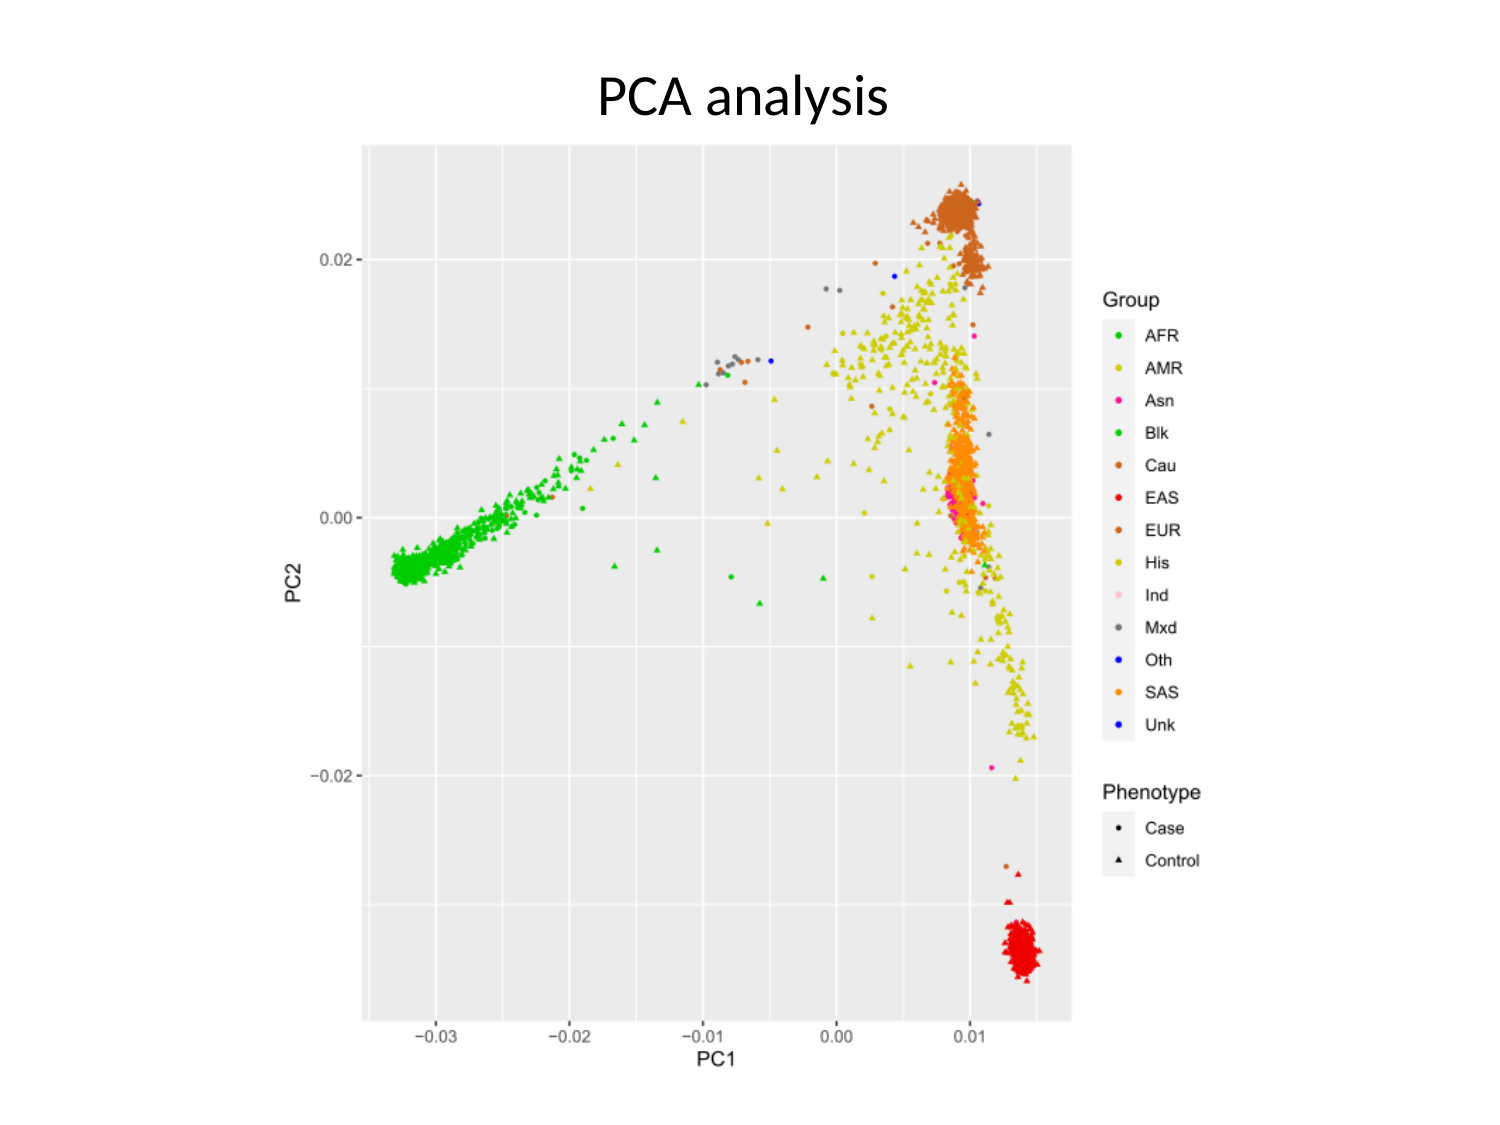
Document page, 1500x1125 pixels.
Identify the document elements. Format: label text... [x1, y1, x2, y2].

picture [278, 135, 1222, 1081]
text_box PCA analysis [0, 50, 1500, 135]
